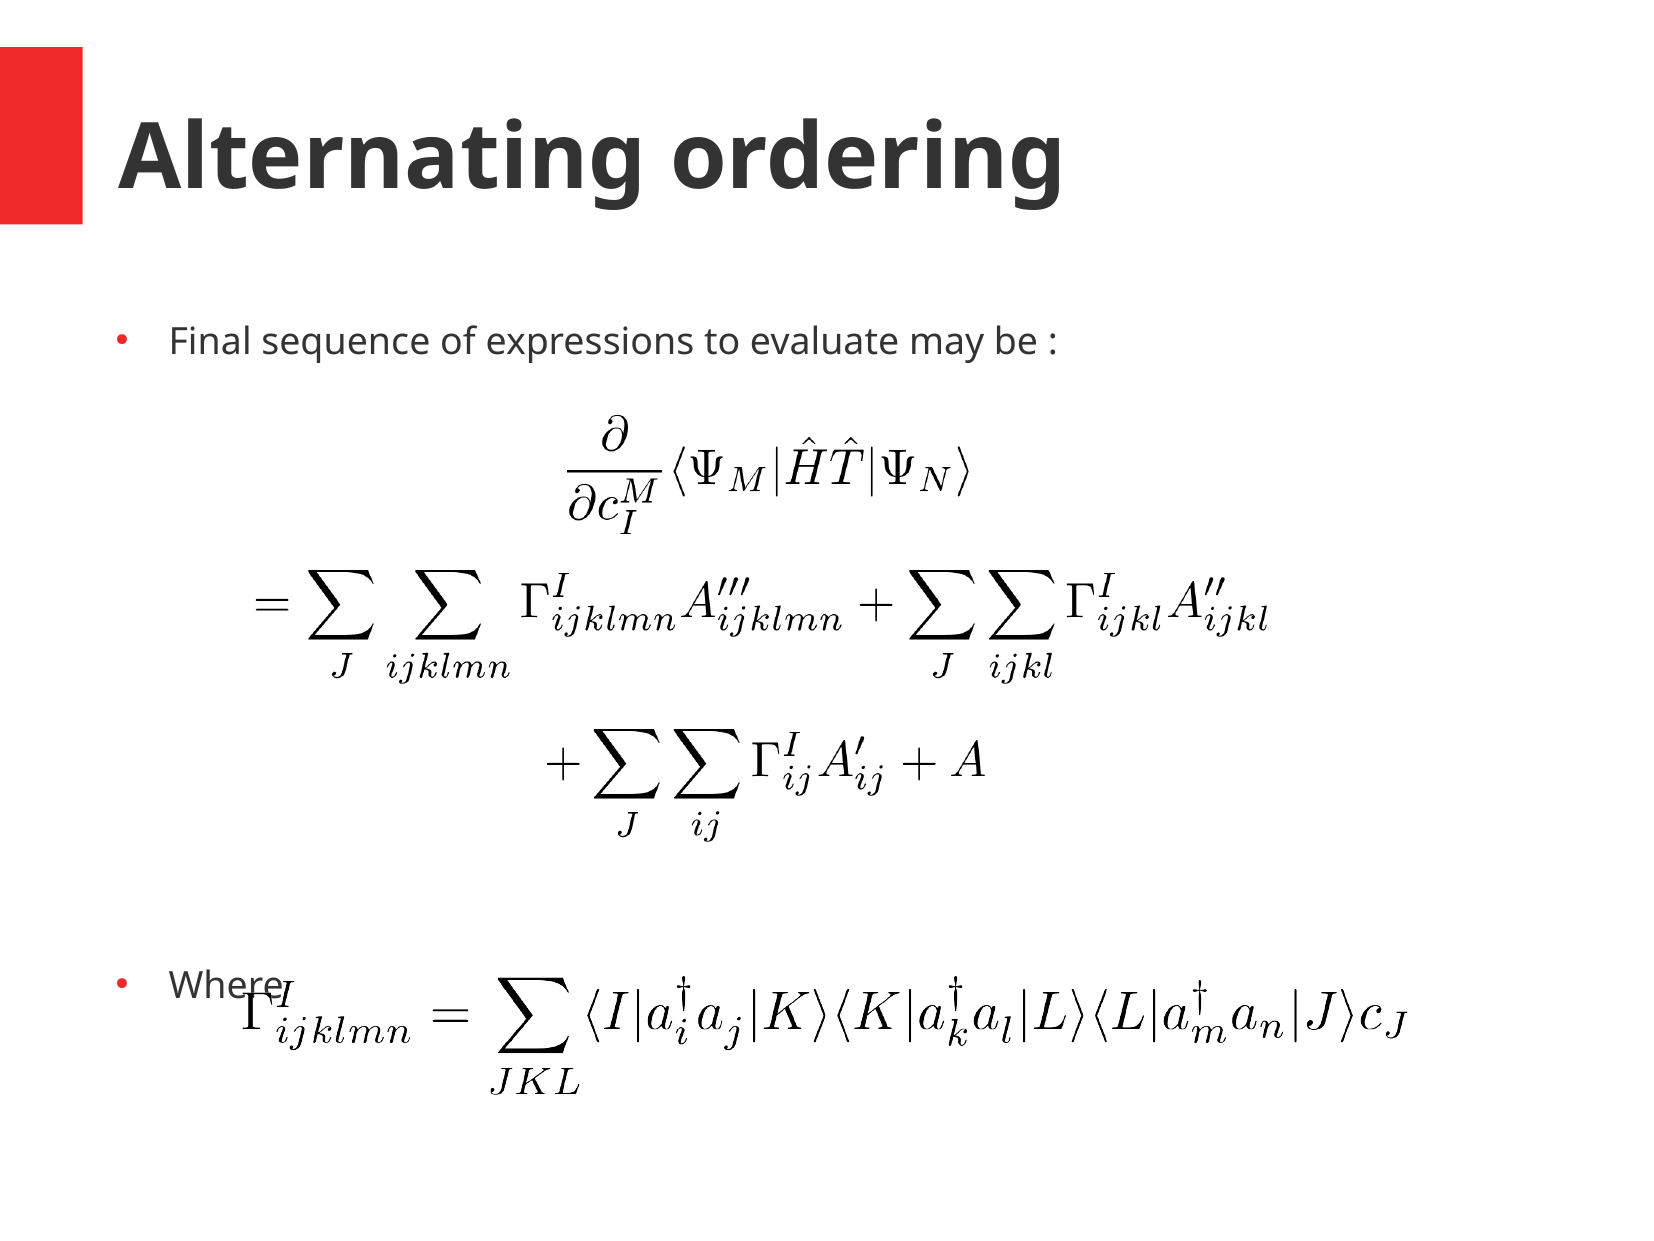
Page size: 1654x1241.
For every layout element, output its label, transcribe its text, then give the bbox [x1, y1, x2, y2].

picture [242, 976, 1408, 1096]
picture [567, 414, 969, 534]
list Final sequence of expressions to evaluate may be : Where [97, 315, 1516, 561]
picture [255, 569, 1267, 684]
picture [546, 728, 985, 842]
title Alternating ordering [118, 49, 1571, 257]
